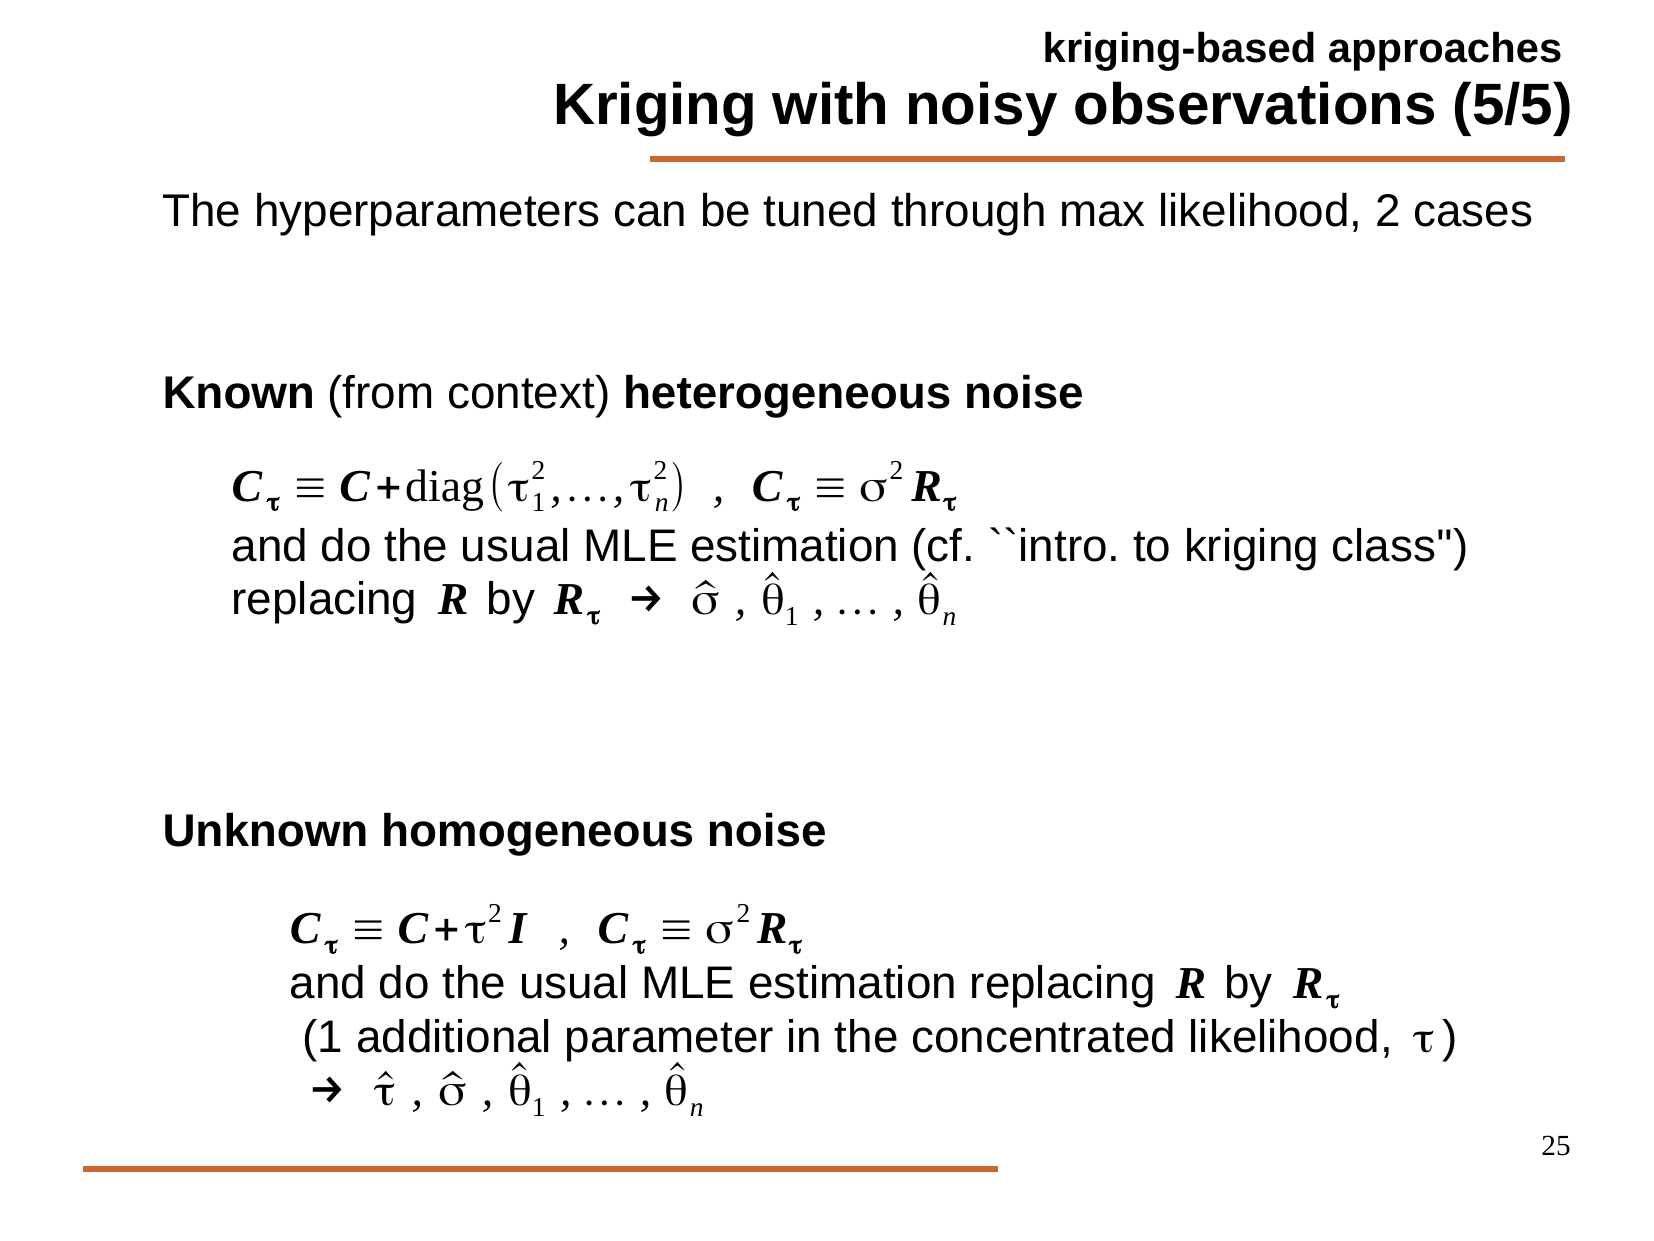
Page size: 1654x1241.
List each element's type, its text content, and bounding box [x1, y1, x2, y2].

text_box Unknown homogeneous noise [147, 797, 1477, 864]
chart [225, 454, 1477, 632]
text_box The hyperparameters can be tuned through max likelihood, 2 cases [147, 177, 1595, 244]
text_box Known (from context) heterogeneous noise [147, 359, 1477, 426]
text_box kriging-based approaches Kriging with noisy observations (5/5) [194, 17, 1589, 177]
chart [283, 897, 1464, 1123]
